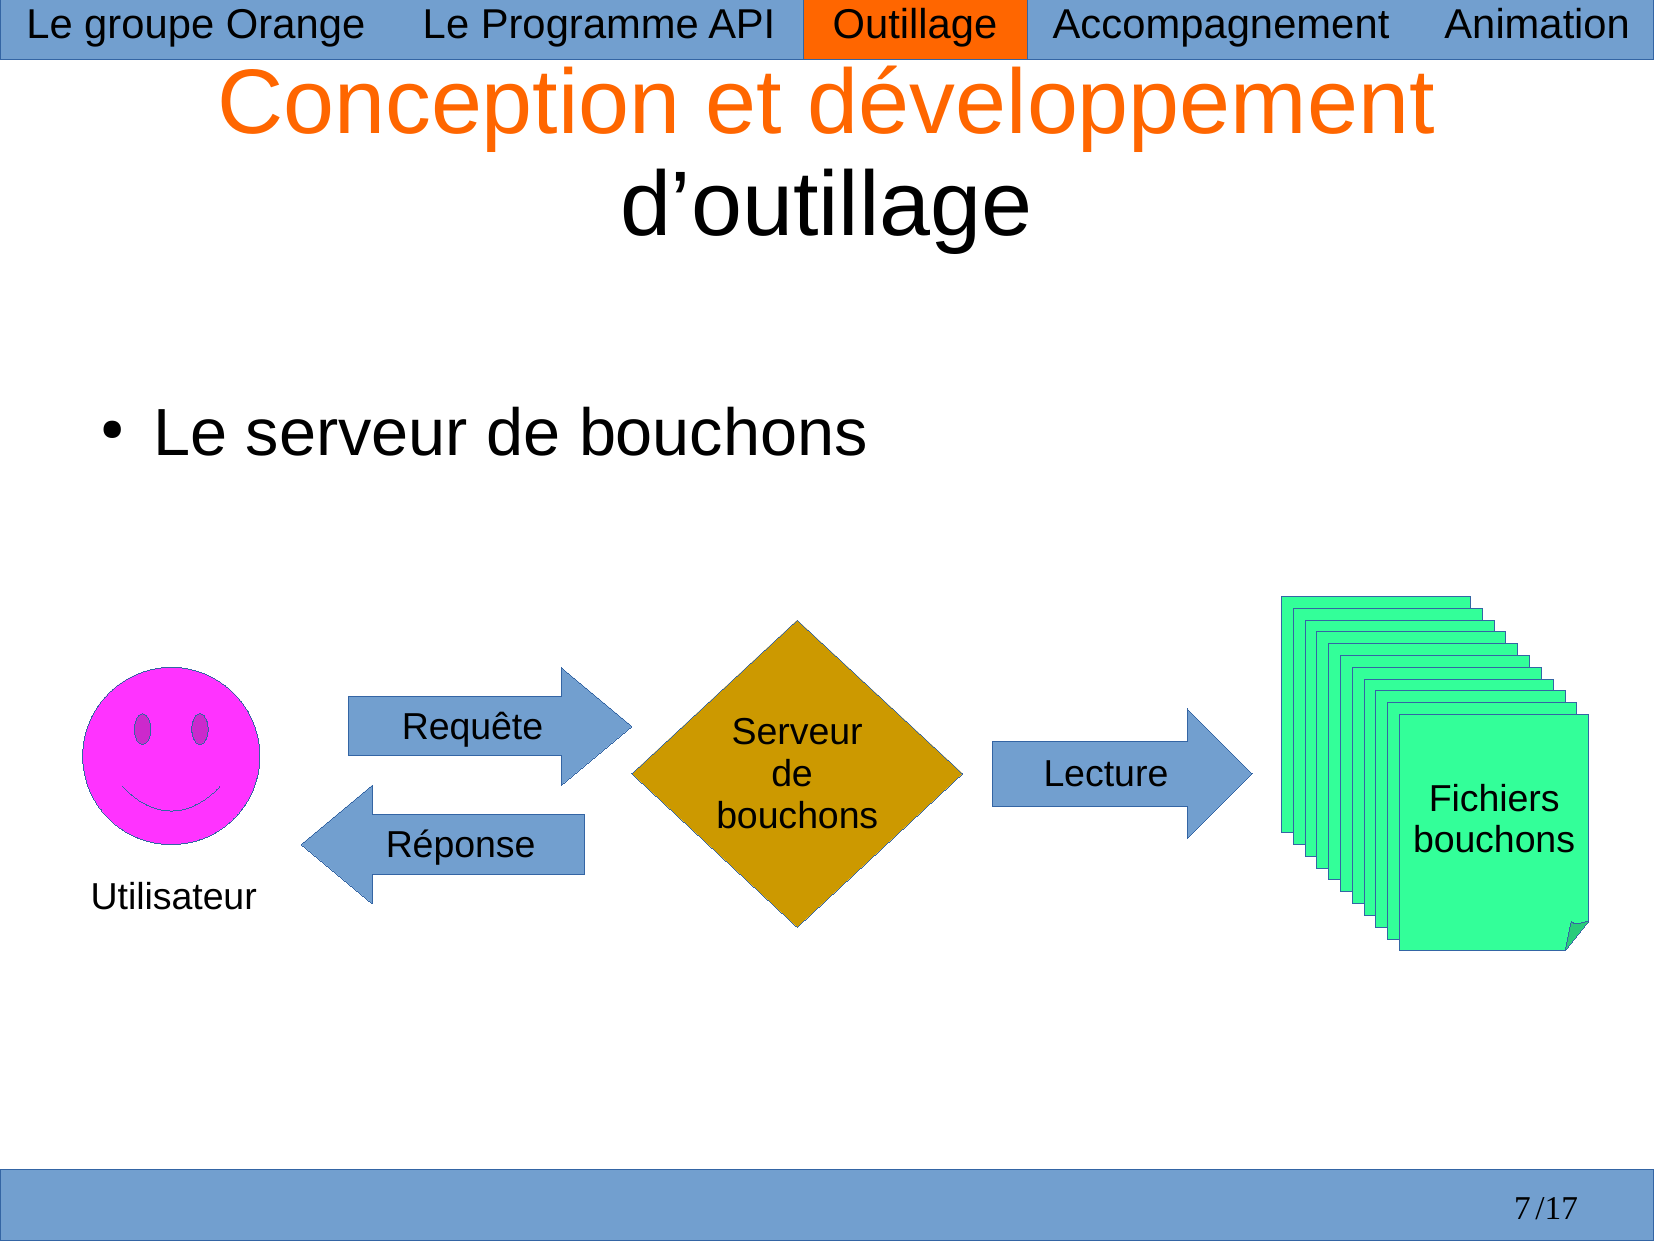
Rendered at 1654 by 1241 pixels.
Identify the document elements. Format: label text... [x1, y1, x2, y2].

text_box Fichier bouchon [1340, 655, 1530, 892]
text_box Fichier bouchon [1293, 608, 1483, 845]
text_box Réponse [301, 785, 585, 904]
title Conception et développement d’outillage [82, 60, 1571, 257]
text_box Fichiers bouchons [1399, 714, 1589, 951]
text_box Utilisateur [75, 868, 272, 925]
text_box Fichier bouchon [1316, 631, 1506, 869]
text_box Fichier bouchons [1364, 679, 1554, 916]
text_box Lecture [992, 708, 1253, 839]
text_box [82, 667, 260, 845]
text_box Fichier bouchon [1281, 596, 1471, 833]
text_box Serveur de bouchons [631, 620, 963, 928]
text_box Fichiers bouchons [1375, 690, 1566, 928]
text_box Le groupe Orange Le Programme API Outillage Accompagnement Animation [0, 0, 1654, 60]
list Le serveur de bouchons [82, 290, 1571, 1010]
text_box Fichier bouchon [1305, 620, 1495, 857]
text_box Requête [348, 667, 632, 786]
text_box Fichier bouchon [1328, 643, 1518, 880]
text_box Fichiers bouchons [1387, 702, 1577, 940]
text_box Fichiers bouchon [1352, 667, 1542, 904]
